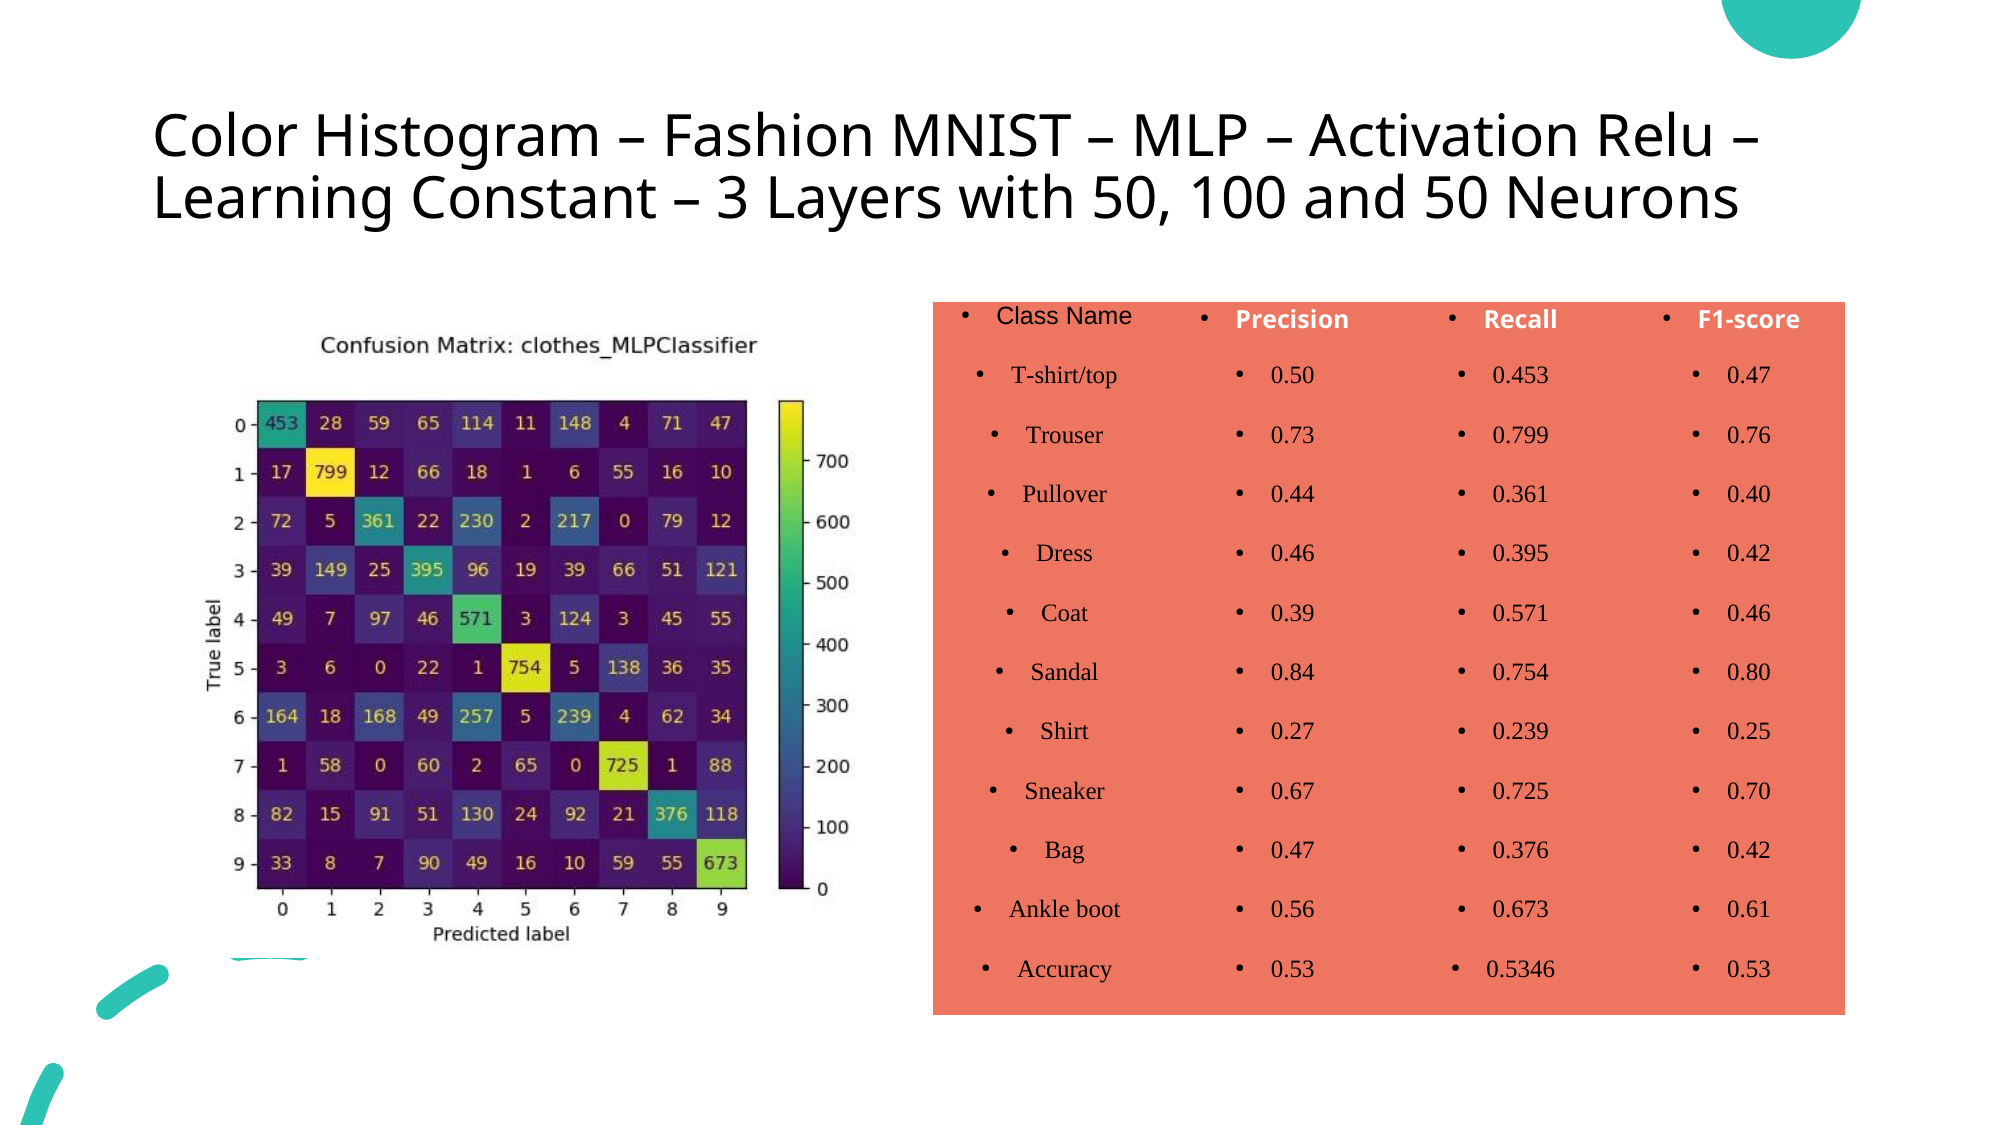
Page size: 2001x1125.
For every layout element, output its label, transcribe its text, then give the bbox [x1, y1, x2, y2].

table_cell 0.47​ [1161, 836, 1389, 896]
title Color Histogram – Fashion MNIST – MLP – Activation Relu – Learning Constant – 3 Layers with 50, 100 and 50 Neurons [137, 59, 1863, 278]
table_cell 0.5346​ [1389, 955, 1617, 1015]
table_cell 0.80​ [1617, 658, 1845, 718]
table_cell 0.39​ [1161, 599, 1389, 658]
table_cell Coat​ [933, 599, 1161, 658]
table_cell 0.239​ [1389, 718, 1617, 777]
table_cell 0.70​ [1617, 777, 1845, 836]
table_cell 0.53​ [1161, 955, 1389, 1015]
table_cell 0.46​ [1617, 599, 1845, 658]
table_cell 0.27​ [1161, 718, 1389, 777]
table_cell Ankle boot [933, 896, 1161, 955]
table_cell 0.53​ [1617, 955, 1845, 1015]
table_cell 0.40​ [1617, 480, 1845, 540]
table_cell 0.42​ [1617, 540, 1845, 599]
table_cell 0.799​ [1389, 421, 1617, 480]
table_cell 0.56​ [1161, 896, 1389, 955]
table_cell 0.76​ [1617, 421, 1845, 480]
table_cell 0.73​ [1161, 421, 1389, 480]
picture [116, 324, 933, 959]
table_cell Accuracy​ [933, 955, 1161, 1015]
table_cell Sandal​ [933, 658, 1161, 718]
table_cell 0.571​ [1389, 599, 1617, 658]
table_cell 0.84​ [1161, 658, 1389, 718]
table_cell Pullover​ [933, 480, 1161, 540]
table_header ​Class Name [933, 302, 1161, 361]
table_cell Trouser​ [933, 421, 1161, 480]
table_cell 0.50​ [1161, 361, 1389, 421]
table_cell 0.376​ [1389, 836, 1617, 896]
table_cell 0.47​ [1617, 361, 1845, 421]
table_header Precision​ [1161, 302, 1389, 361]
table_cell 0.46​ [1161, 540, 1389, 599]
table_cell 0.361​ [1389, 480, 1617, 540]
table_cell Shirt​ [933, 718, 1161, 777]
table_cell 0.44​ [1161, 480, 1389, 540]
table_cell 0.25​ [1617, 718, 1845, 777]
table_cell T-shirt/top​ [933, 361, 1161, 421]
table_cell 0.754​ [1389, 658, 1617, 718]
table_header Recall​ [1389, 302, 1617, 361]
table_cell 0.673​ [1389, 896, 1617, 955]
table_cell Bag​ [933, 836, 1161, 896]
table_cell 0.61​ [1617, 896, 1845, 955]
table_cell 0.42​ [1617, 836, 1845, 896]
table_header F1-score​ [1617, 302, 1845, 361]
table_cell 0.67​ [1161, 777, 1389, 836]
table_cell Dress​ [933, 540, 1161, 599]
table_cell 0.395​ [1389, 540, 1617, 599]
table_cell 0.453​ [1389, 361, 1617, 421]
table_cell 0.725​ [1389, 777, 1617, 836]
table_cell Sneaker​ [933, 777, 1161, 836]
